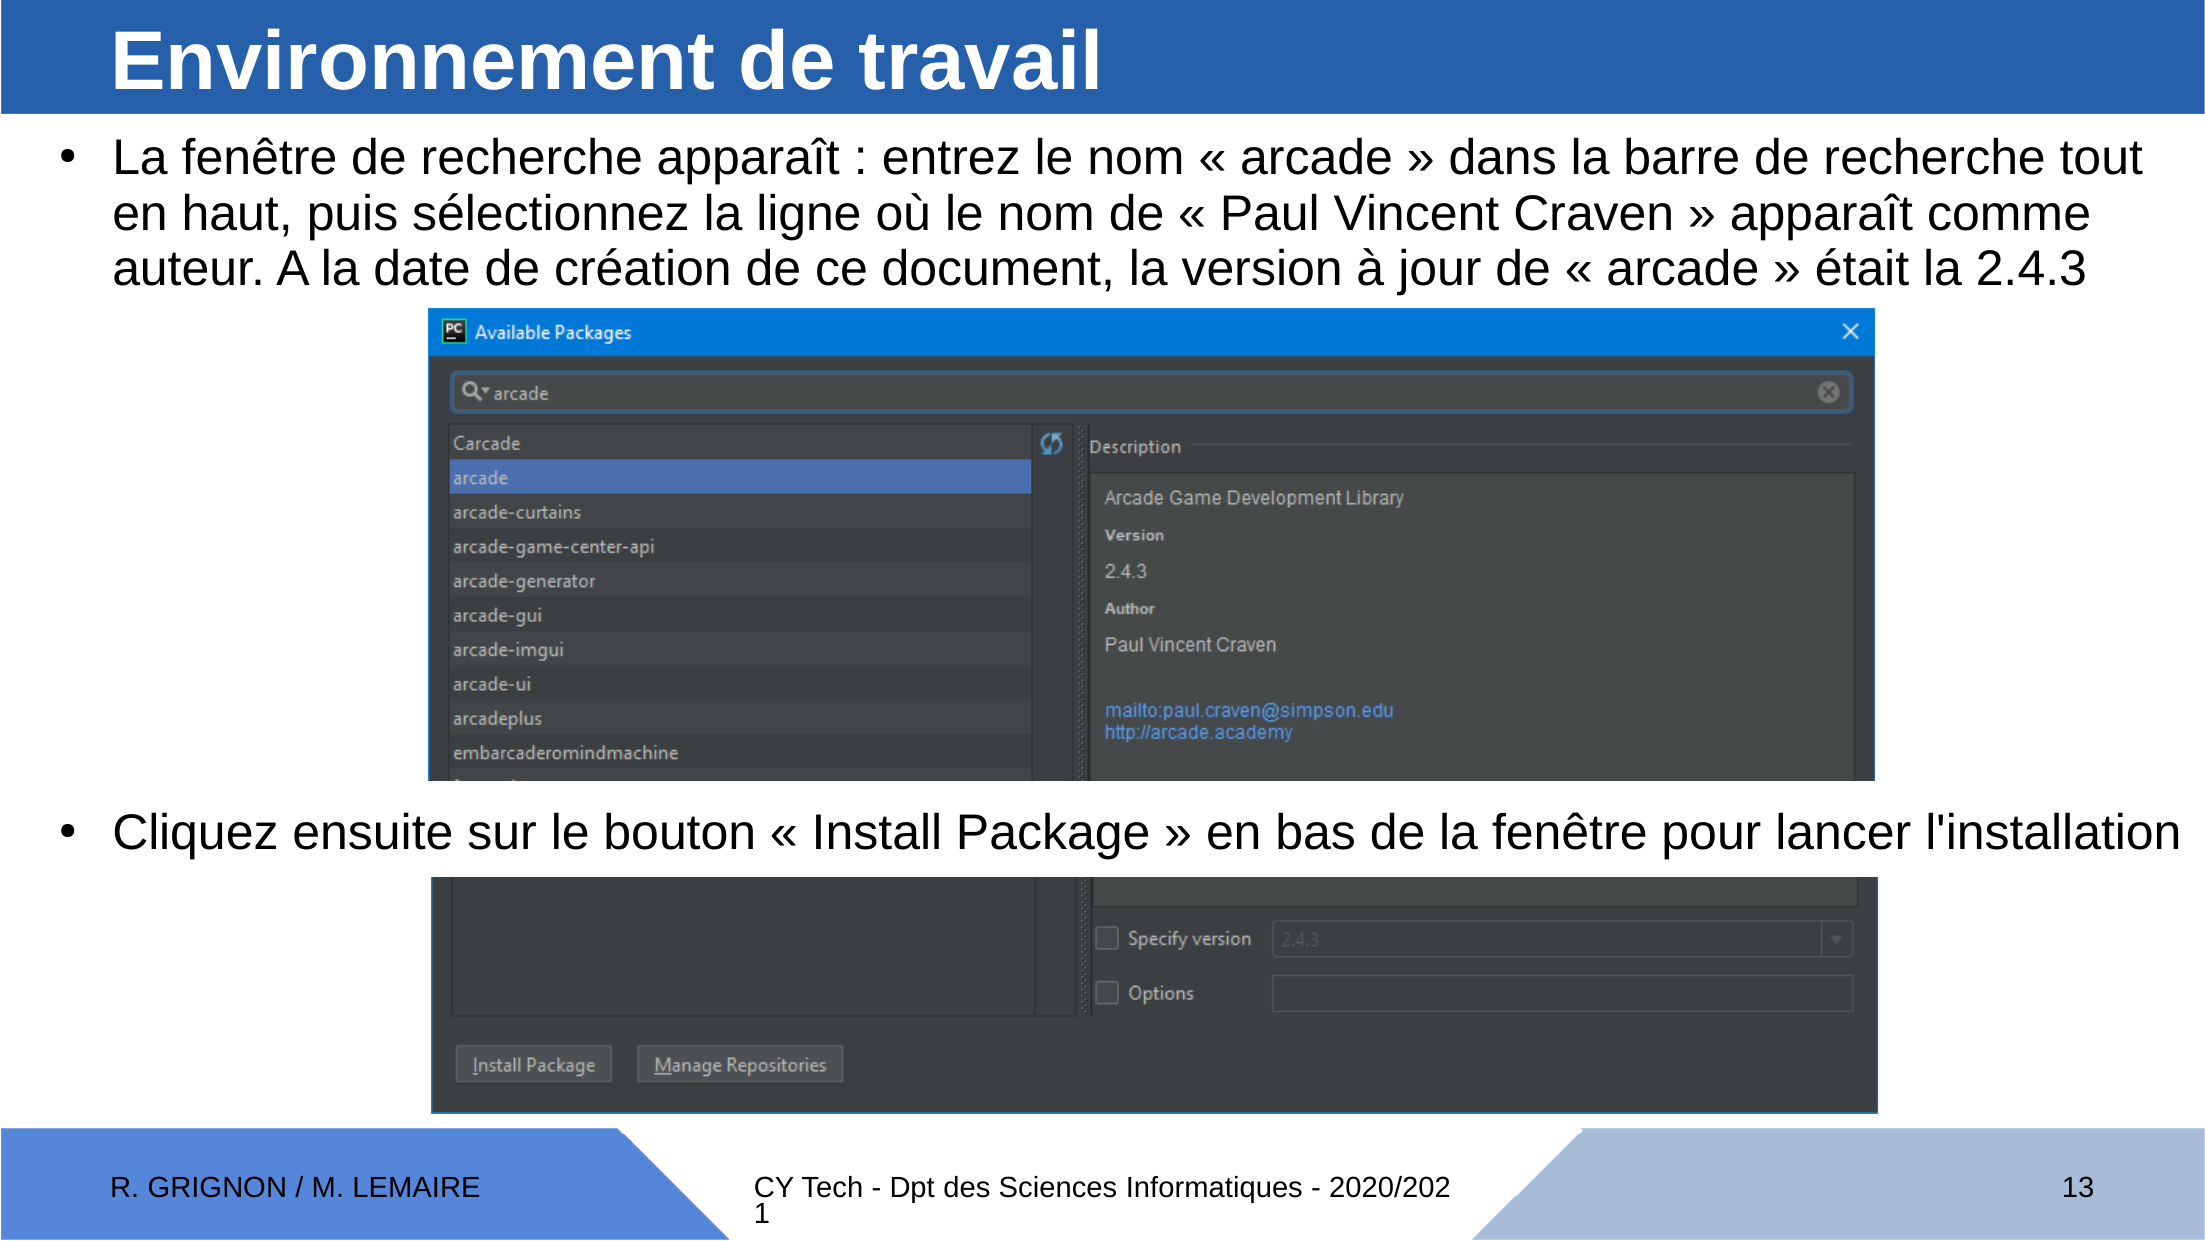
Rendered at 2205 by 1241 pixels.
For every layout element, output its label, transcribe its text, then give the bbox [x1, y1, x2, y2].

picture [0, 0, 2205, 1241]
title Environnement de travail [110, 49, 2095, 199]
list La fenêtre de recherche apparaît : entrez le nom « arcade » dans la barre de recherche tout en haut, puis sélectionnez la ligne où le nom de « Paul Vincent Craven » apparaît comme auteur. A la date de création de ce document, la version à jour de « arcade » était la 2.4.3 Cliquez ensuite sur le bouton « Install Package » en bas de la fenêtre pour lancer l'installation [41, 199, 2191, 1069]
